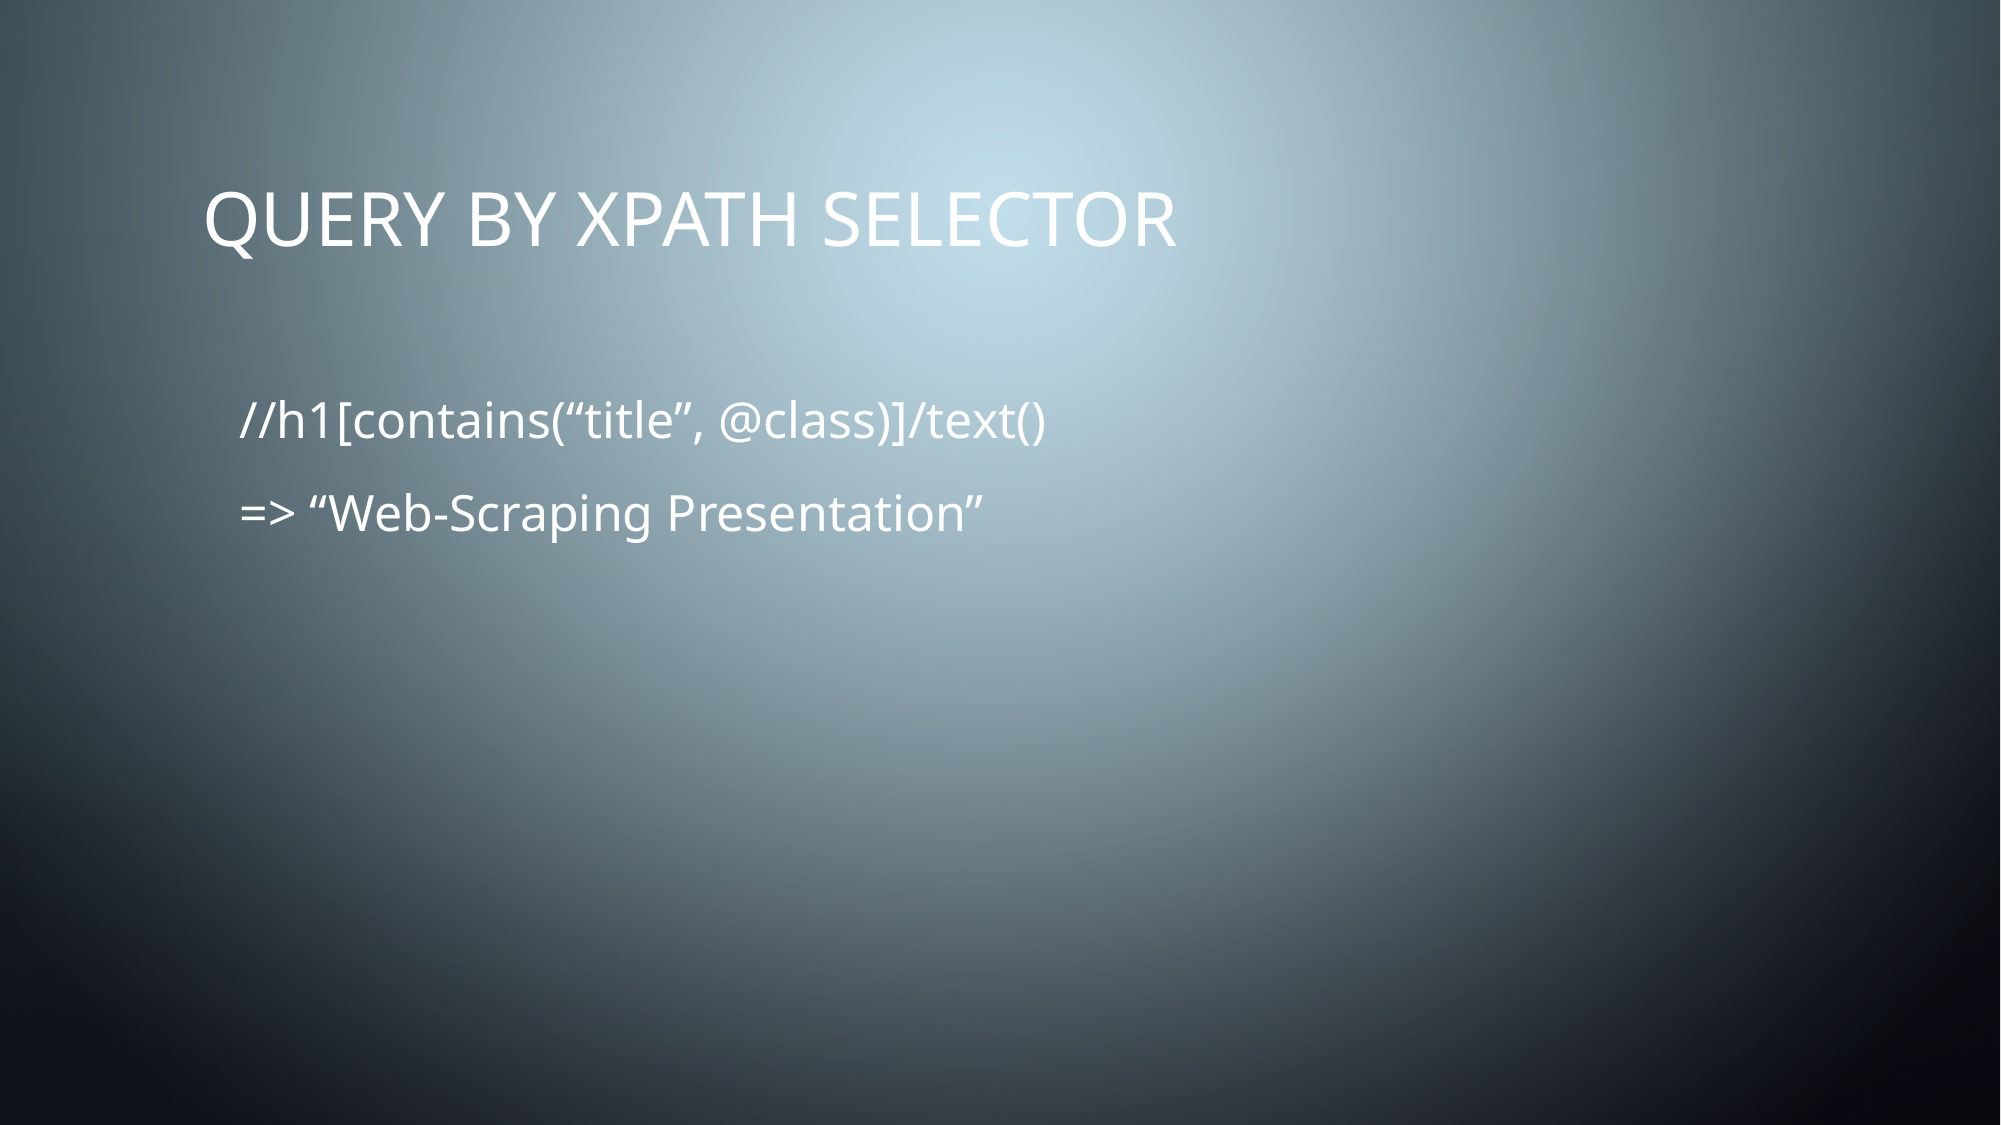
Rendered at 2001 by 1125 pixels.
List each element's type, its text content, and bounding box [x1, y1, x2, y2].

picture [0, 0, 2001, 1125]
list //h1[contains(“title”, @class)]/text() => “Web-Scraping Presentation” [187, 369, 1813, 950]
title query by Xpath SELECTOR [187, 101, 1813, 344]
